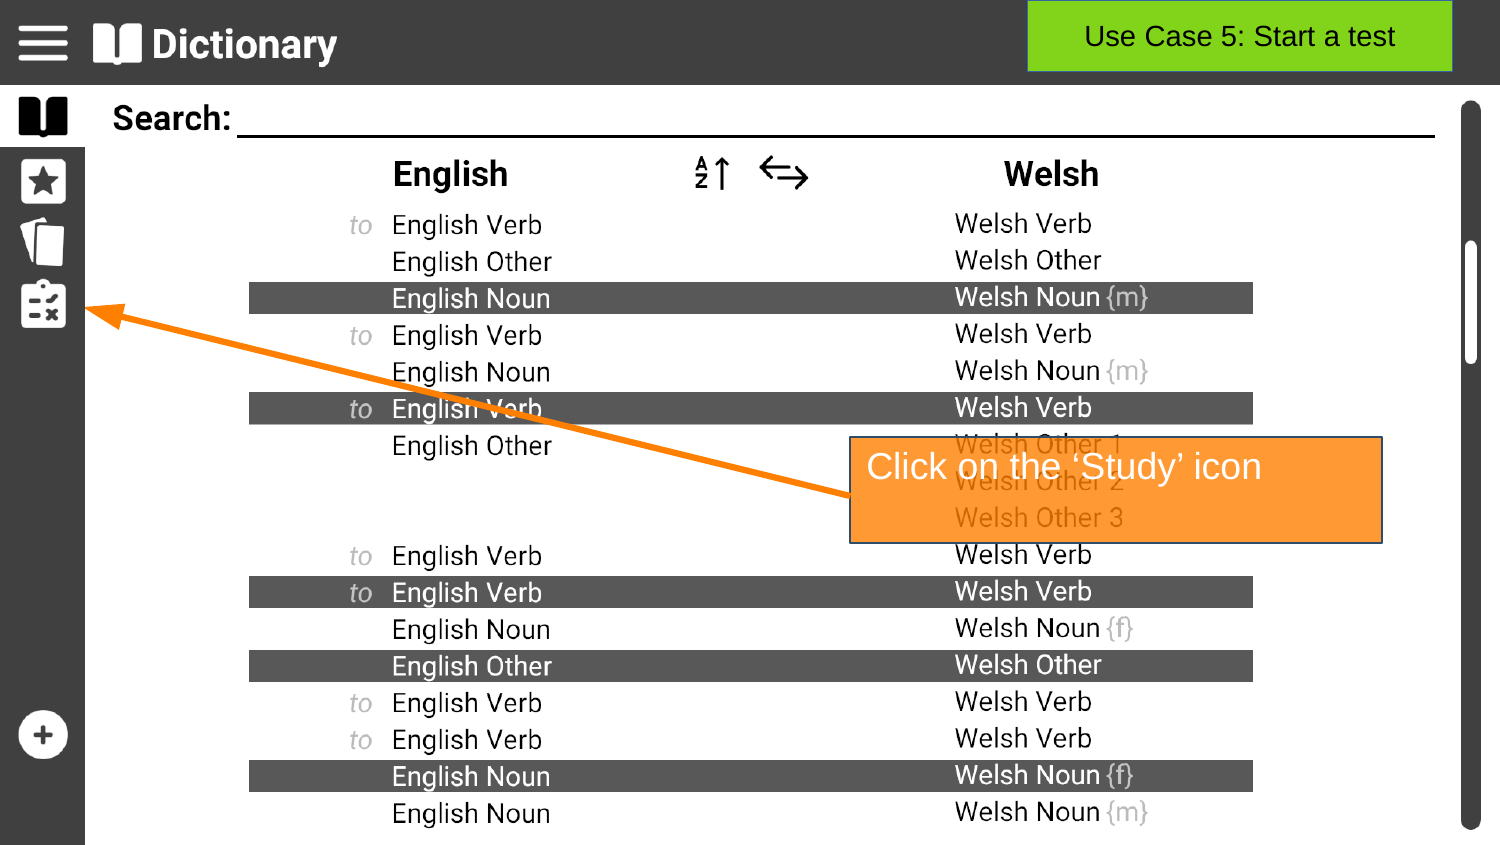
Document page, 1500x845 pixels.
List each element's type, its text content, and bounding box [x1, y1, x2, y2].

text_box Use Case 5: Start a test [1027, 0, 1453, 72]
picture [0, 0, 1500, 845]
text_box Click on the ‘Study’ icon [850, 437, 1383, 544]
